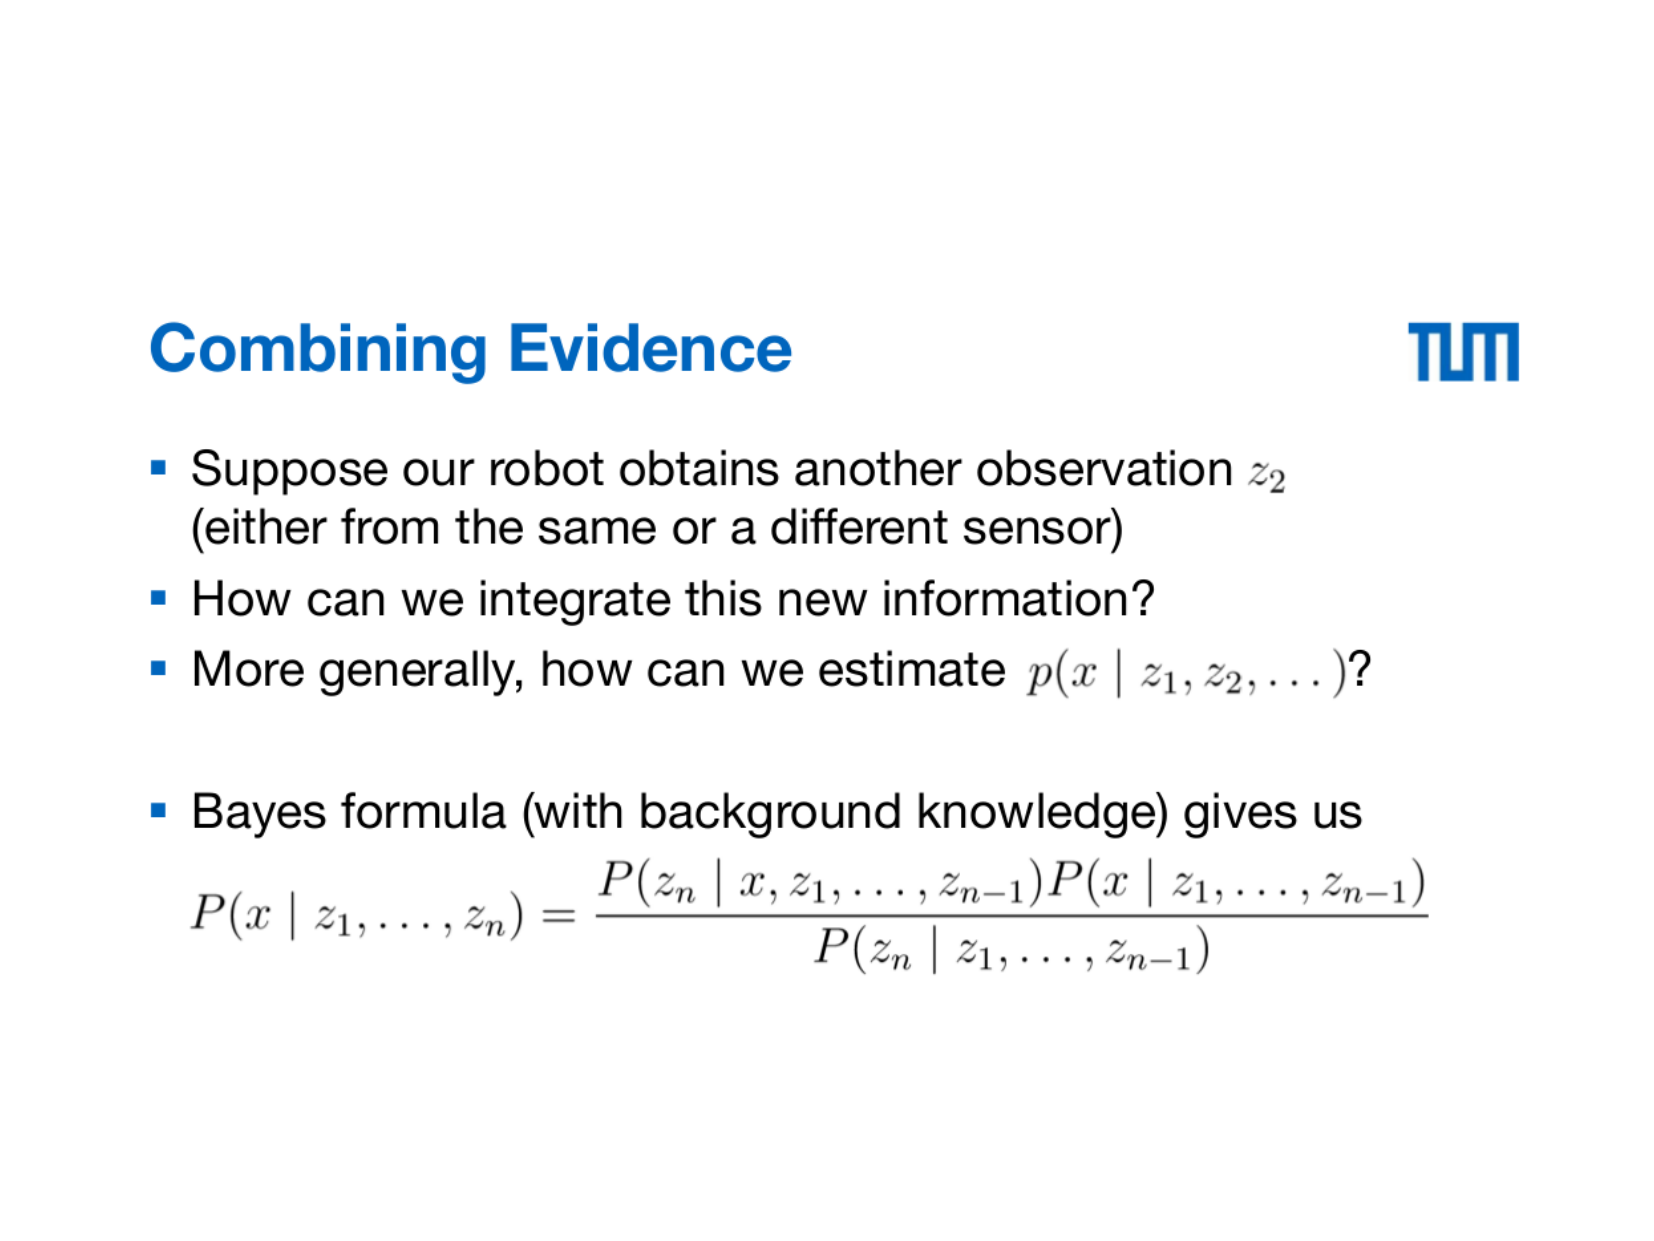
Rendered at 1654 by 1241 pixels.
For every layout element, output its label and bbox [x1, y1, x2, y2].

picture [90, 290, 1563, 1010]
